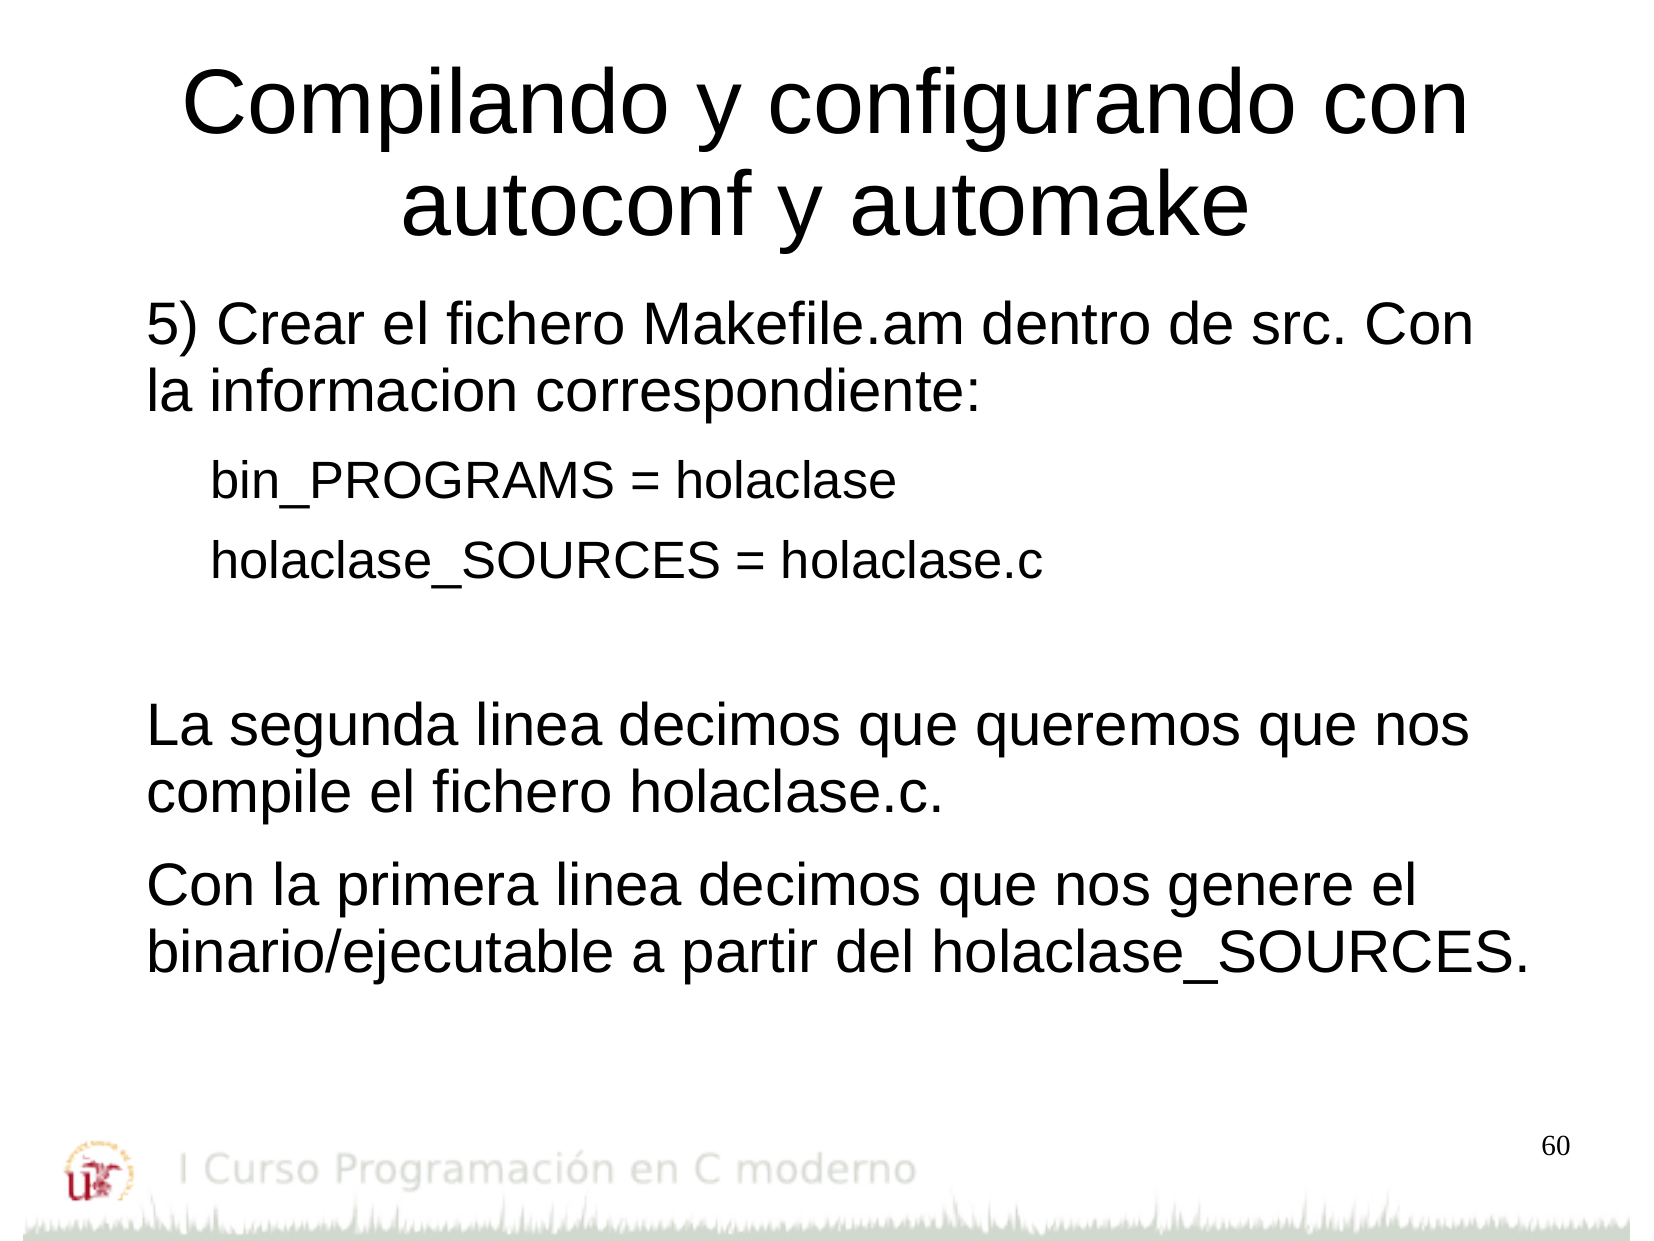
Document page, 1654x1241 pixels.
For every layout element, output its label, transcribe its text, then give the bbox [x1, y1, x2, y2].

list 5) Crear el fichero Makefile.am dentro de src. Con la informacion correspondiente: bin_PROGRAMS = holaclase holaclase_SOURCES = holaclase.c La segunda linea decimos que queremos que nos compile el fichero holaclase.c. Con la primera linea decimos que nos genere el binario/ejecutable a partir del holaclase_SOURCES. [82, 290, 1538, 1010]
picture [23, 1136, 1630, 1241]
title Compilando y configurando con autoconf y automake [82, 49, 1571, 257]
